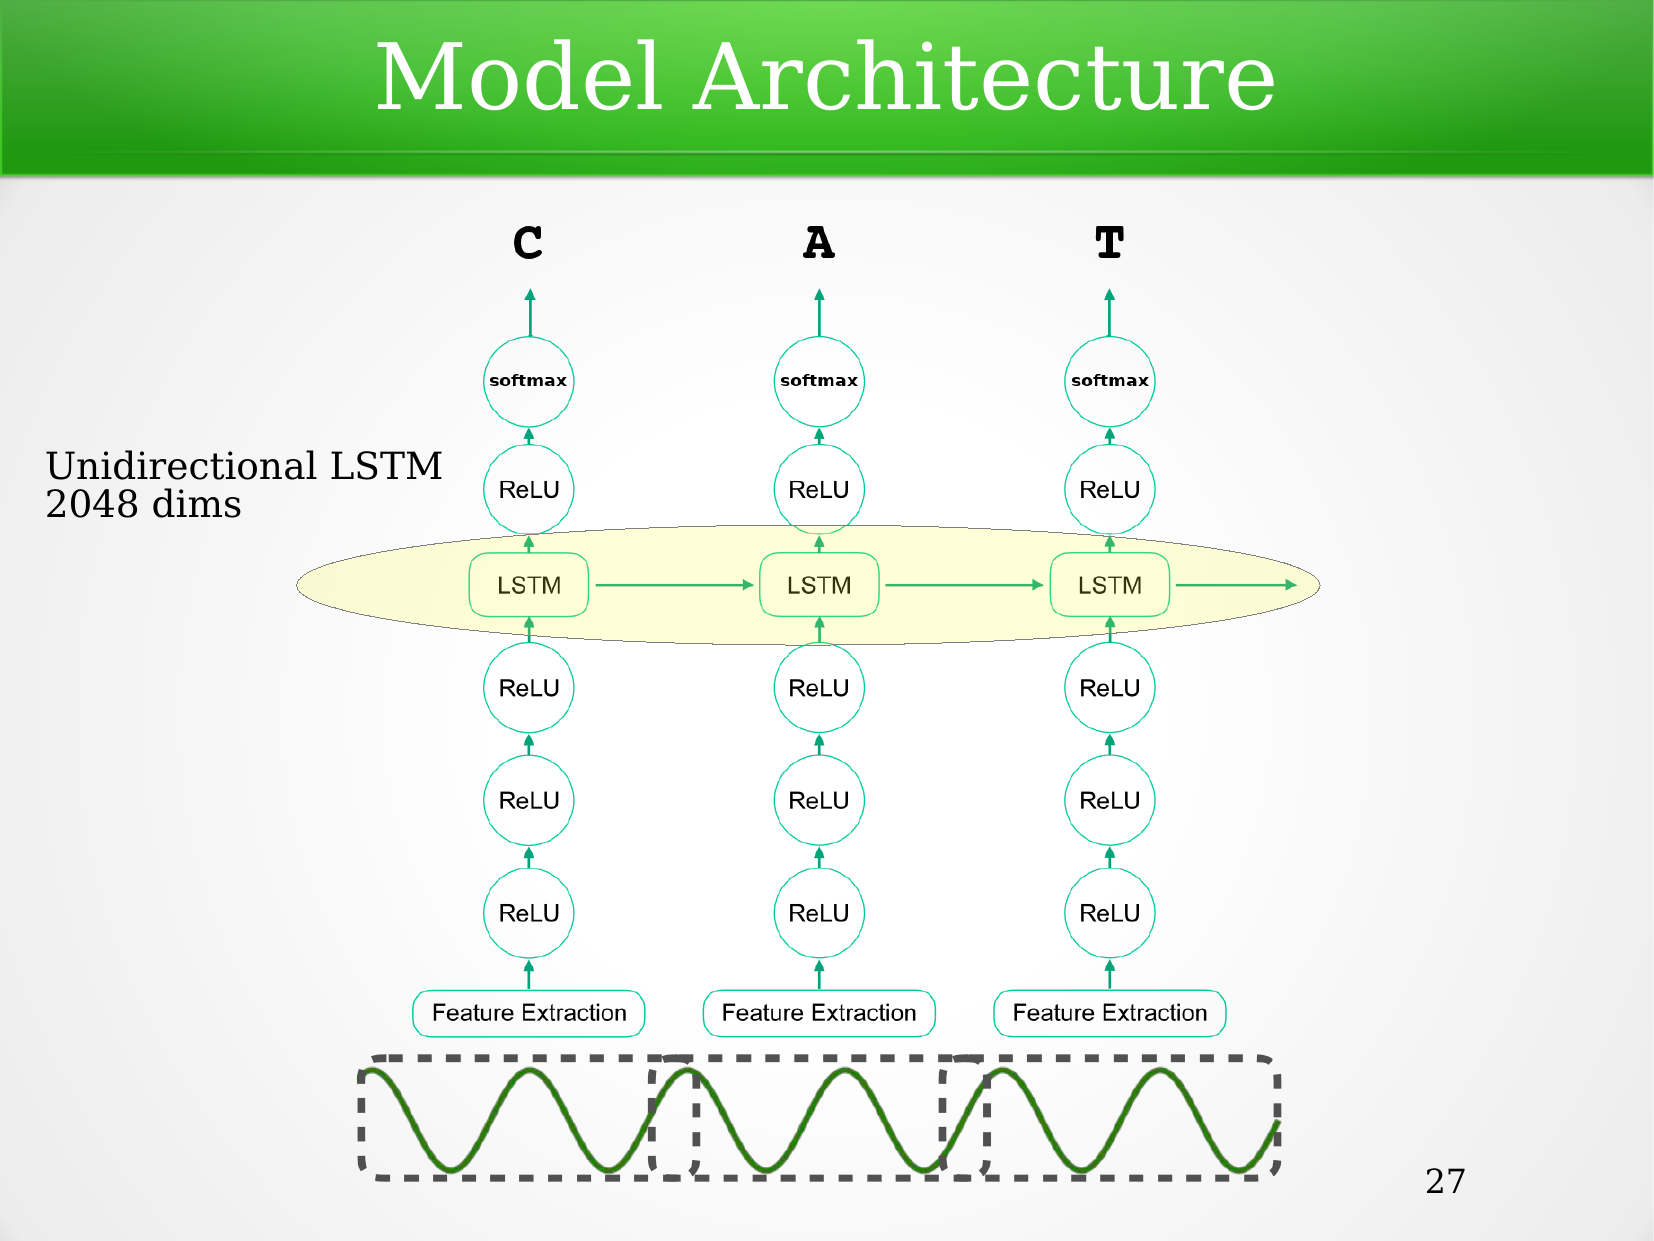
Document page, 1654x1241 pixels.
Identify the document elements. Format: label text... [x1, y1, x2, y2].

title Model Architecture [82, 11, 1571, 154]
text_box [526, 525, 1321, 646]
text_box Unidirectional LSTM 2048 dims [30, 442, 526, 721]
picture [0, 0, 1654, 1241]
